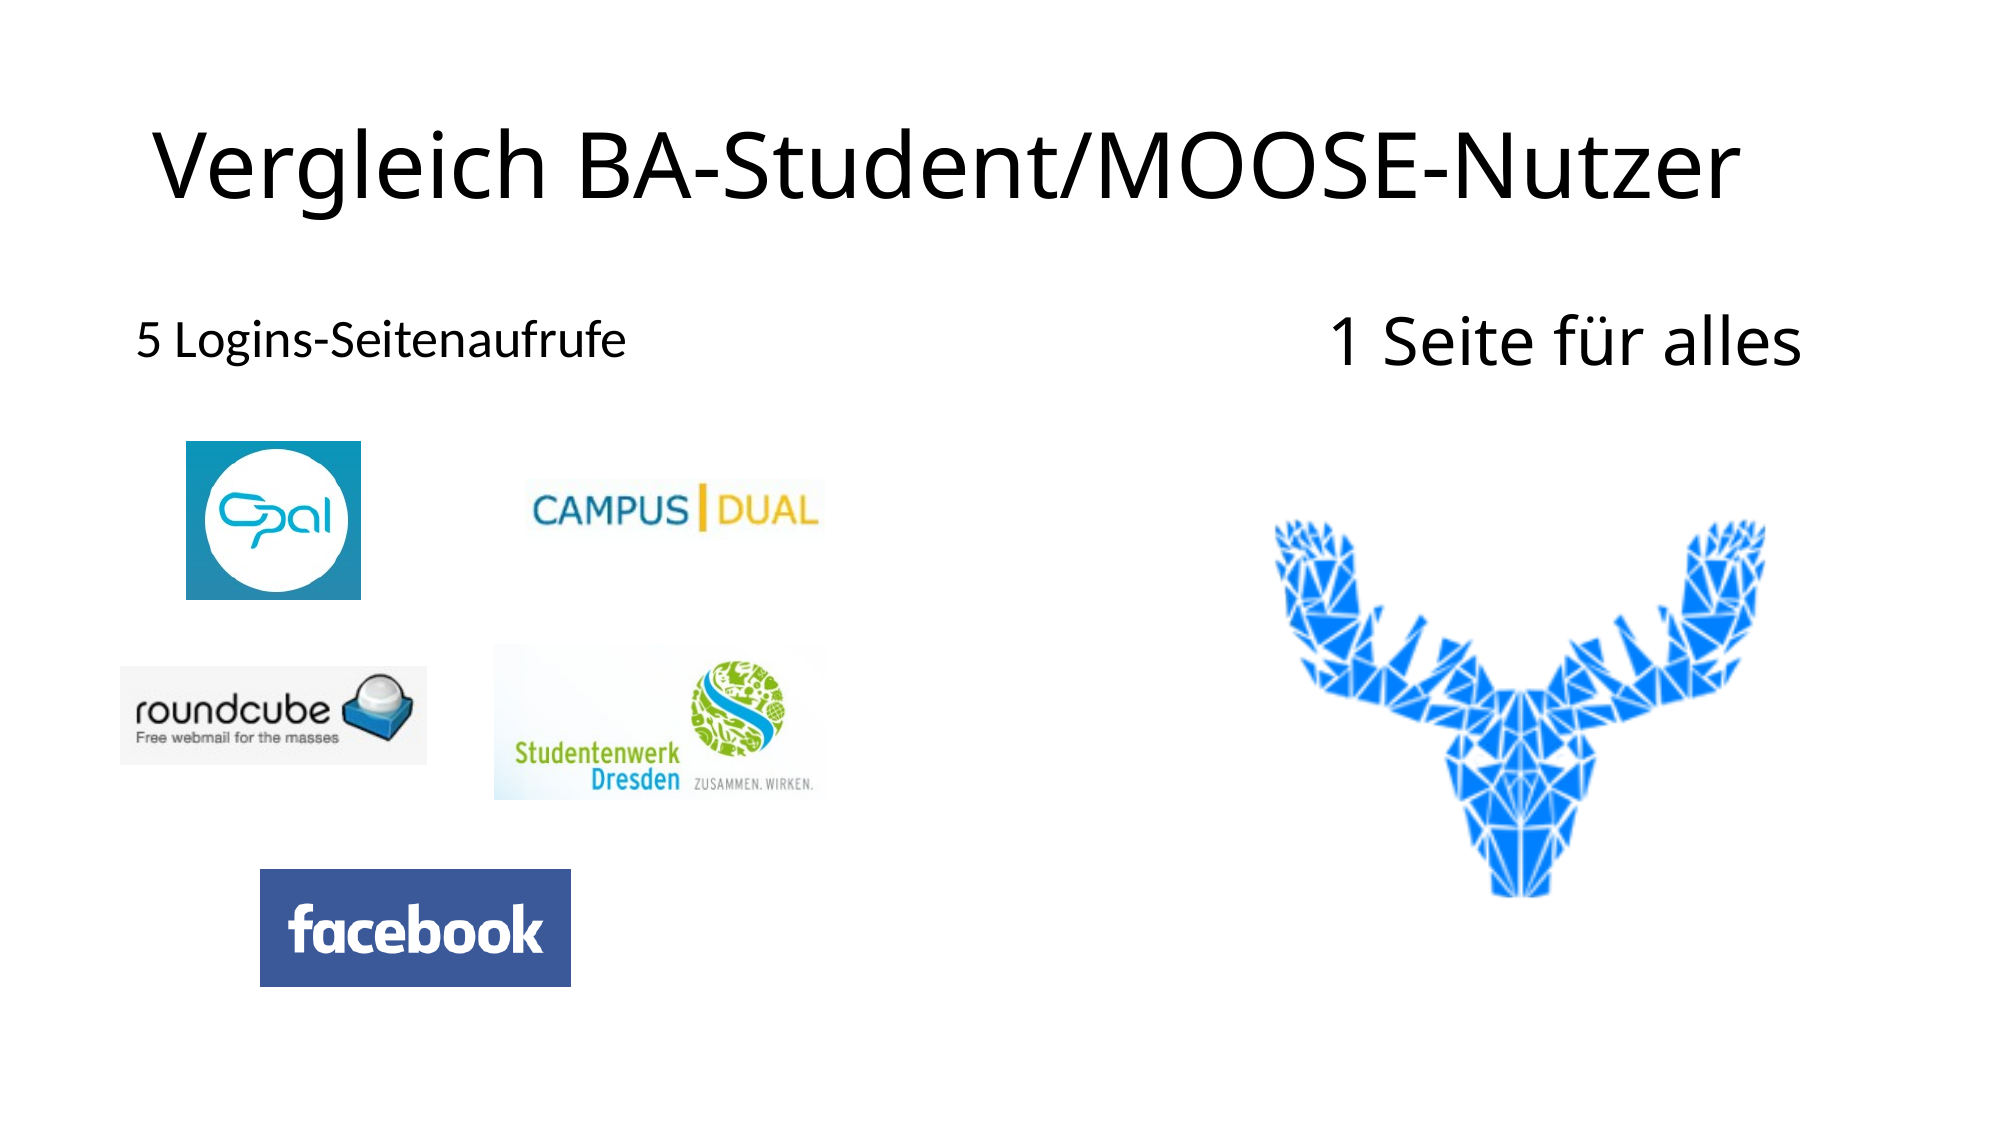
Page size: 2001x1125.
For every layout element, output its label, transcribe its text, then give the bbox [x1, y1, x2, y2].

picture [494, 644, 826, 800]
picture [525, 479, 825, 540]
text_box 1 Seite für alles [1275, 299, 1906, 451]
picture [260, 869, 571, 987]
picture [186, 447, 361, 601]
title Vergleich BA-Student/MOOSE-Nutzer [137, 59, 1863, 278]
picture [120, 666, 427, 766]
picture [1260, 449, 1782, 972]
list 5 Logins-Seitenaufrufe [82, 302, 946, 405]
